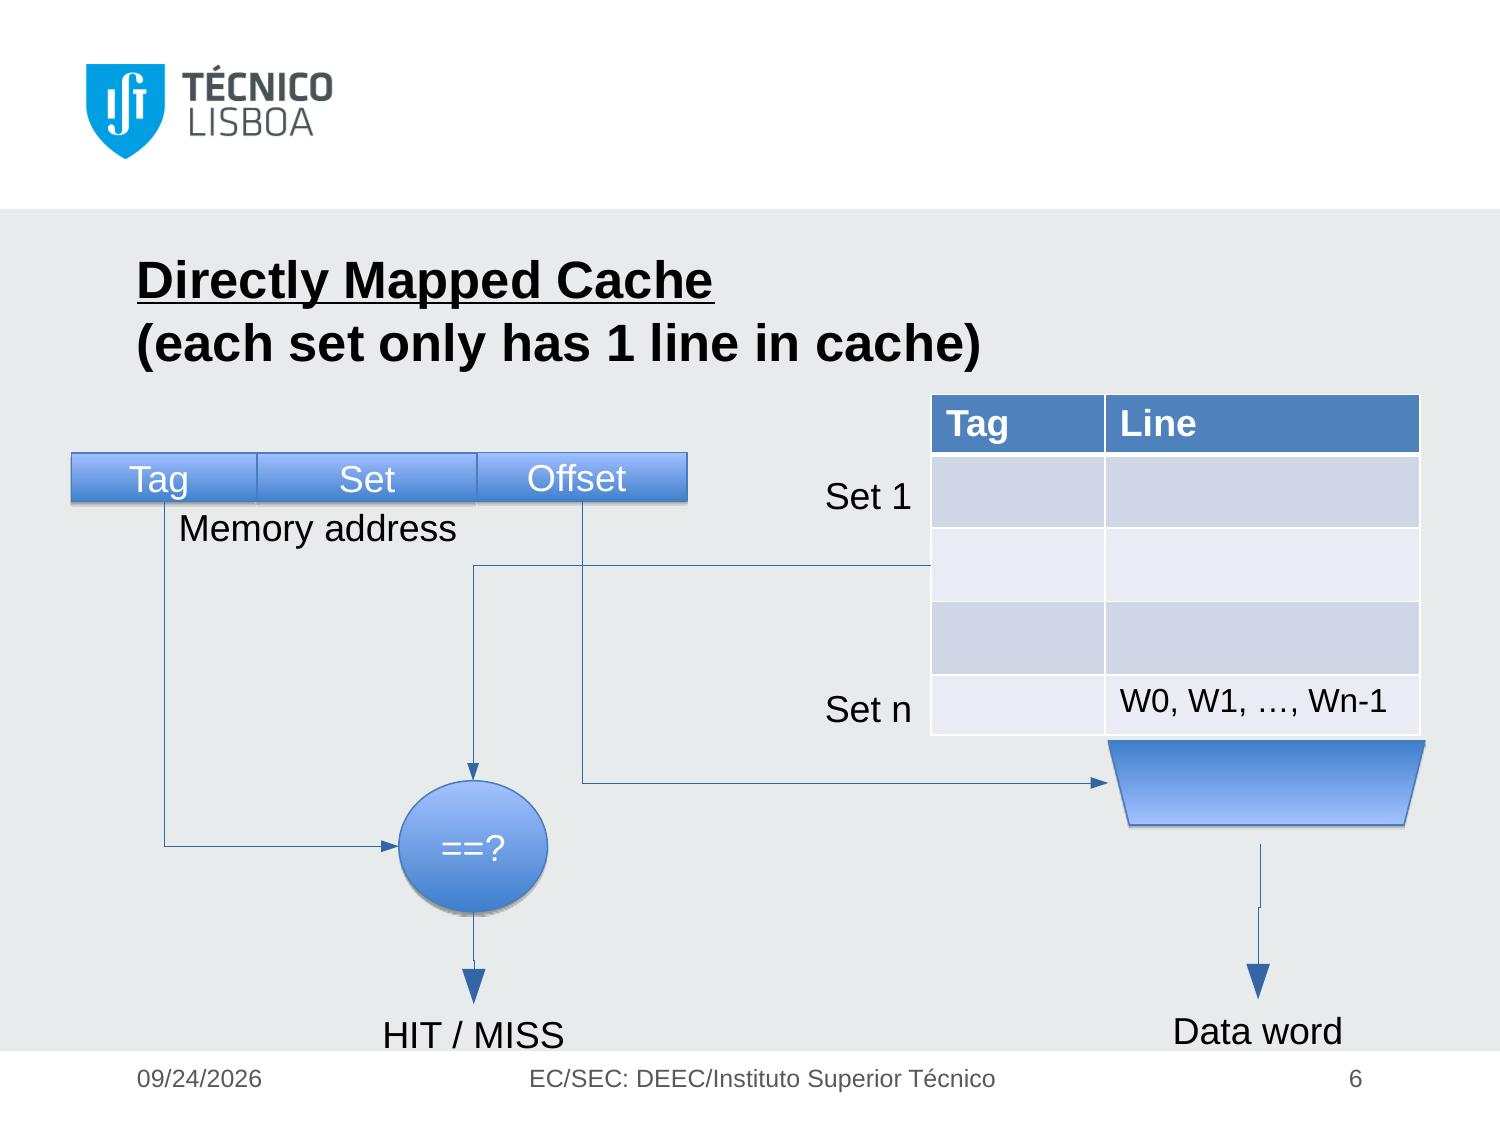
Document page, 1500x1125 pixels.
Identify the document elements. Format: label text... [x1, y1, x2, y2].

footer EC/SEC: DEEC/Instituto Superior Técnico [512, 1052, 1021, 1103]
table_cell [932, 529, 1104, 601]
title Directly Mapped Cache (each set only has 1 line in cache) [121, 237, 1378, 381]
table_header Line [1106, 395, 1419, 452]
slide_number 01/19/2019 [121, 1052, 425, 1103]
text_box [1108, 740, 1426, 826]
text_box Set 1 [809, 464, 927, 525]
table_cell W0, W1, …, Wn-1 [1106, 676, 1419, 734]
table_cell [932, 602, 1104, 674]
table_cell [1106, 602, 1419, 674]
text_box Offset [476, 452, 687, 502]
text_box HIT / MISS [367, 1004, 581, 1064]
slide_number <number> [1077, 1052, 1378, 1103]
table_header Tag [932, 395, 1104, 452]
table_cell [932, 676, 1104, 734]
text_box Data word [1158, 999, 1359, 1060]
text_box Memory address [163, 496, 473, 557]
text_box Set n [809, 677, 927, 738]
picture [0, 0, 1500, 1125]
text_box Tag [173, 474, 183, 490]
table_cell [932, 457, 1104, 527]
table_cell [1106, 529, 1419, 601]
text_box Set [257, 453, 476, 502]
table_cell [1106, 457, 1419, 527]
text_box Tag [71, 453, 257, 502]
text_box ==? [398, 780, 548, 912]
